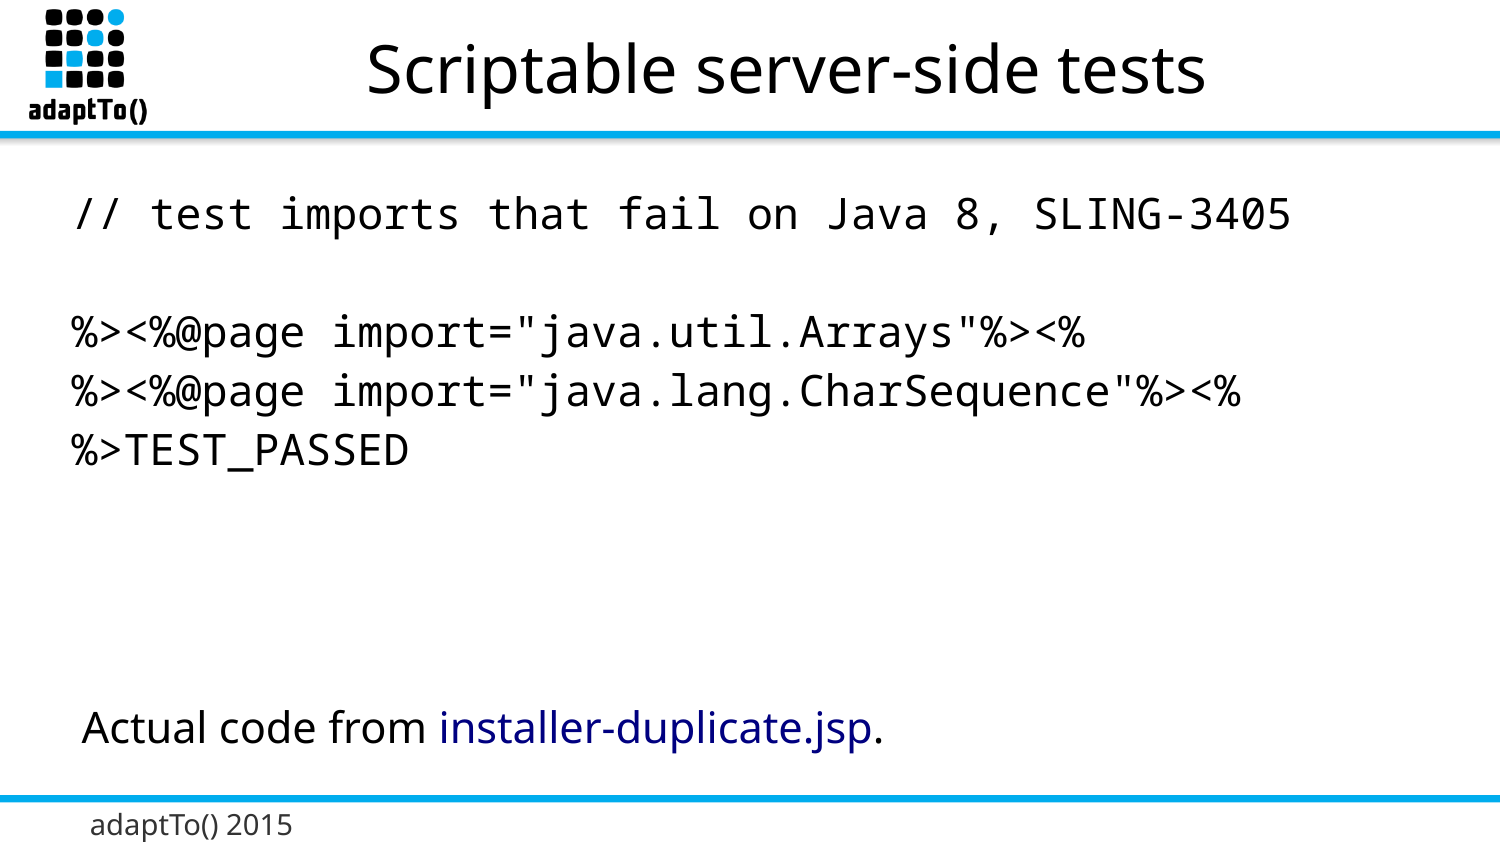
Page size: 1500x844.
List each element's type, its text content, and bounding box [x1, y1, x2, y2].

title Scriptable server-side tests [150, 15, 1425, 121]
list // test imports that fail on Java 8, SLING-3405 %><%@page import="java.util.Arrays"%><% %><%@page import="java.lang.CharSequence"%><% %>TEST_PASSED Actual code from installer-duplicate.jsp. [52, 183, 1447, 760]
picture [27, 6, 148, 126]
